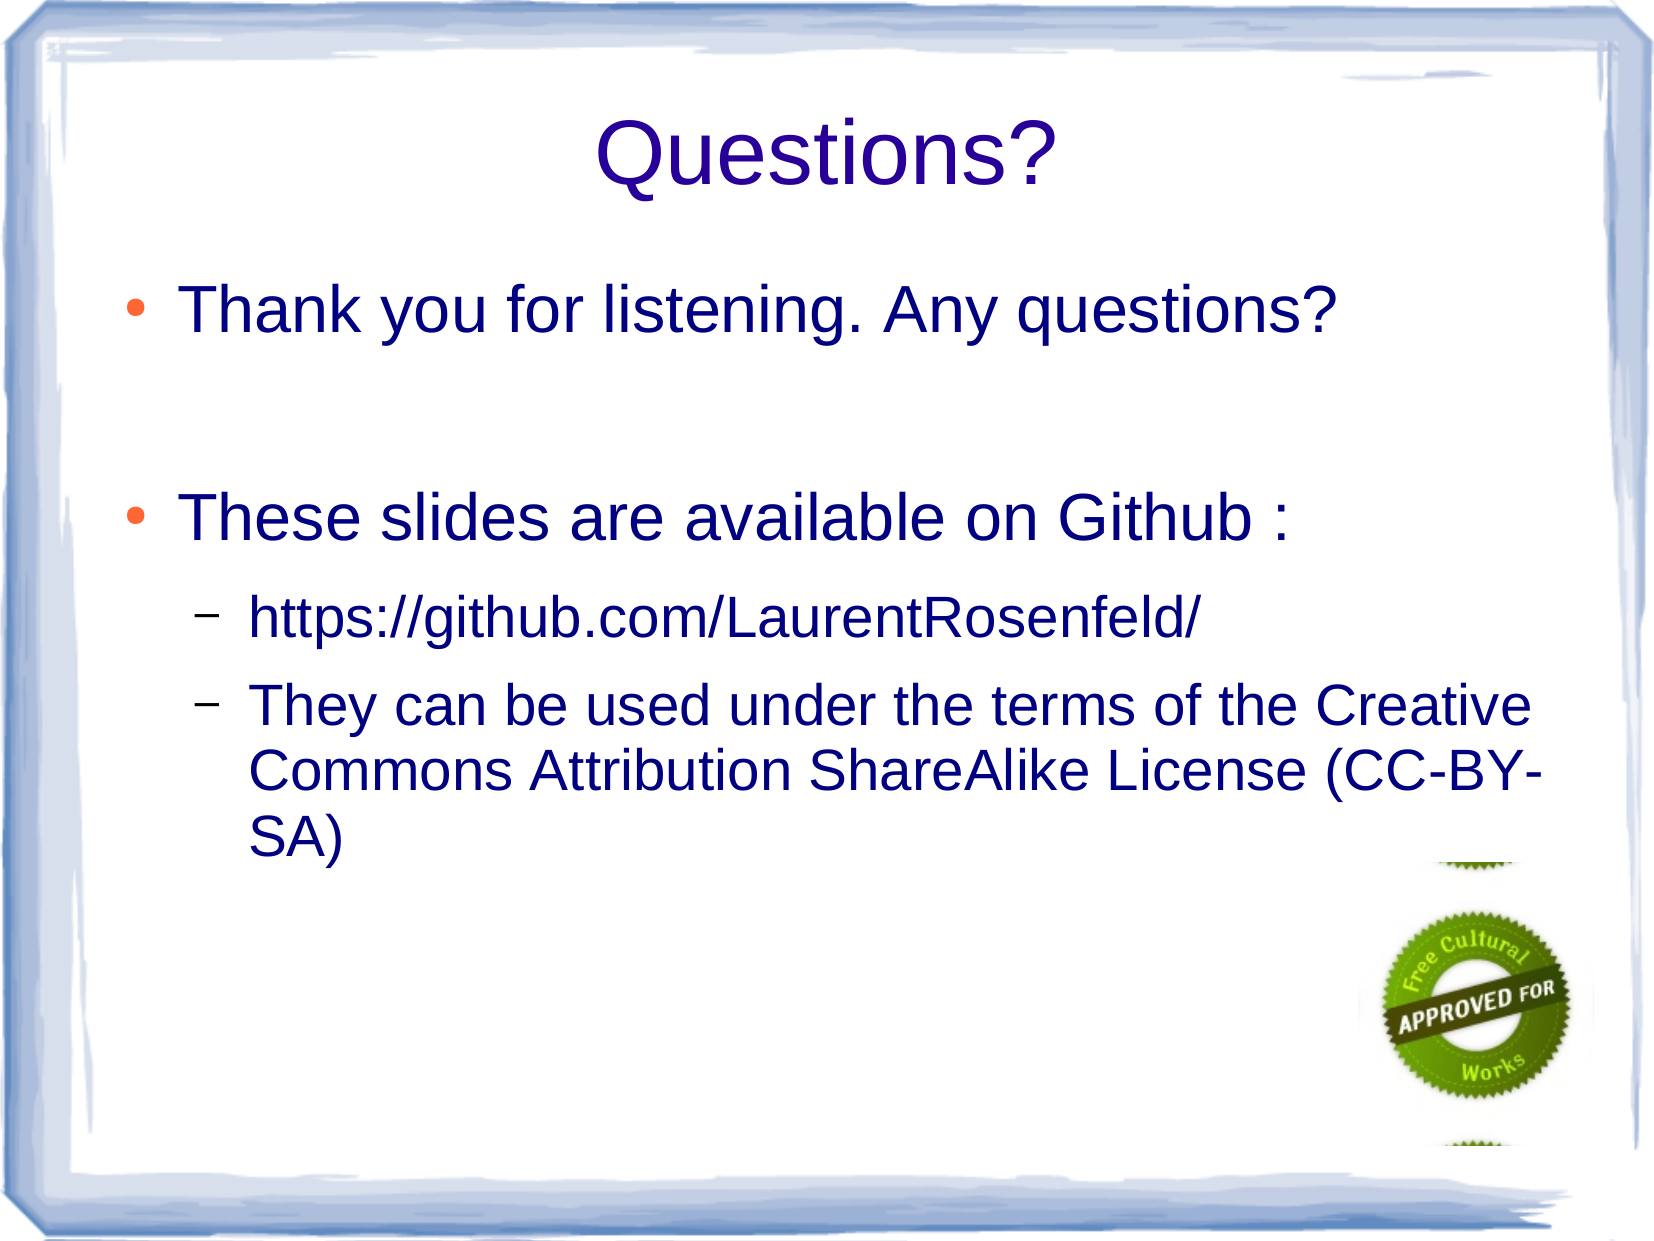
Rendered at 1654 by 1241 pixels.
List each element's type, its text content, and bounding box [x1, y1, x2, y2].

picture [0, 0, 1654, 1241]
list Thank you for listening. Any questions? These slides are available on Github : https://github.com/LaurentRosenfeld/ They can be used under the terms of the Creative Commons Attribution ShareAlike License (CC-BY-SA) [106, 271, 1559, 868]
list [1358, 862, 1595, 1146]
title Questions? [82, 63, 1571, 243]
